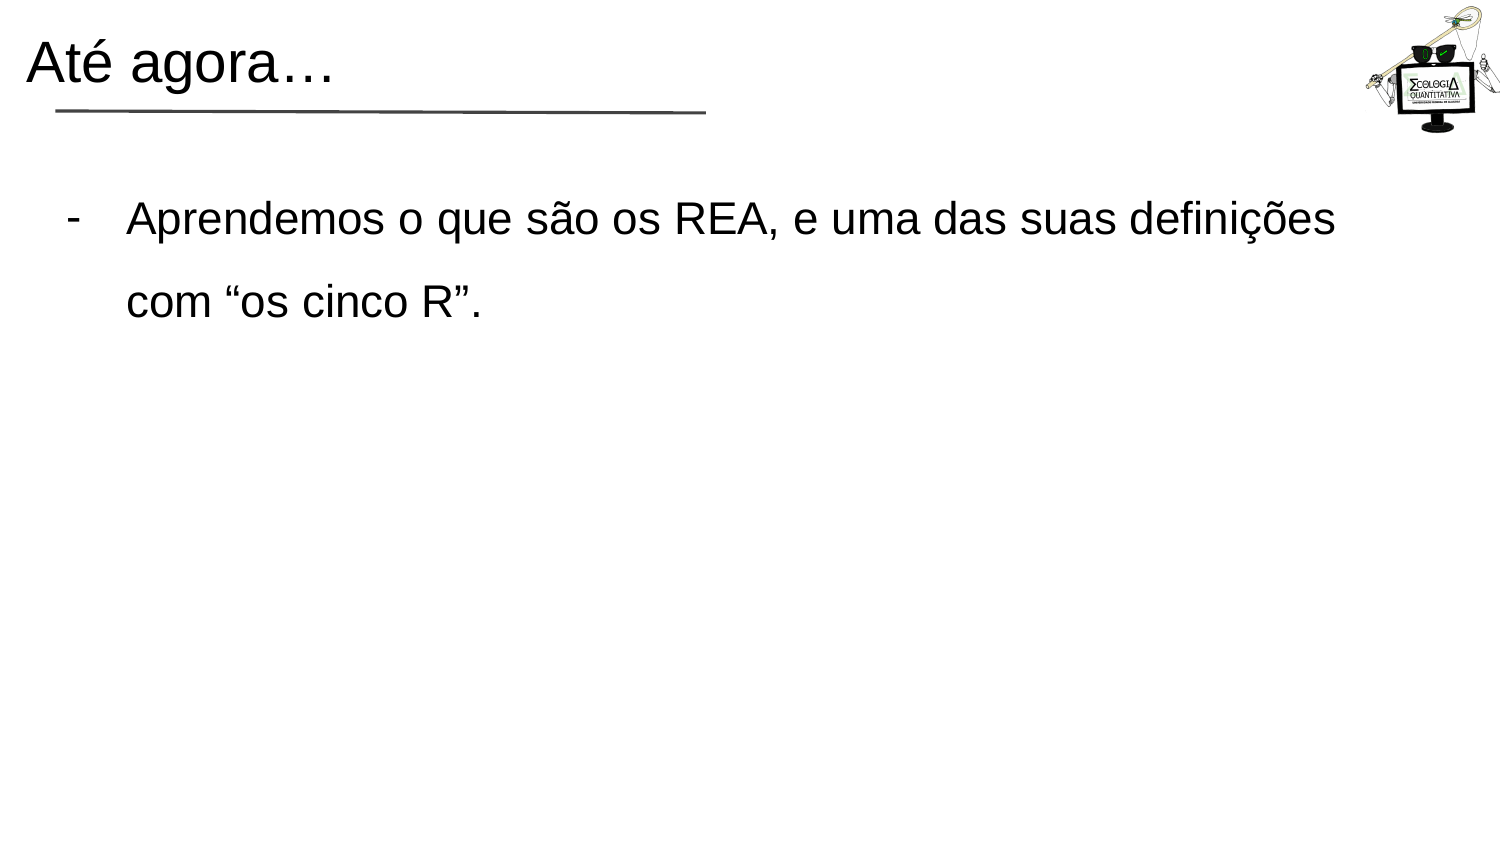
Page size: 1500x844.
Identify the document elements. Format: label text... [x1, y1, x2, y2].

text_box Até agora… [11, 9, 1210, 117]
text_box Aprendemos o que são os REA, e uma das suas definições com “os cinco R”. [36, 146, 1412, 801]
picture [1365, 3, 1500, 135]
